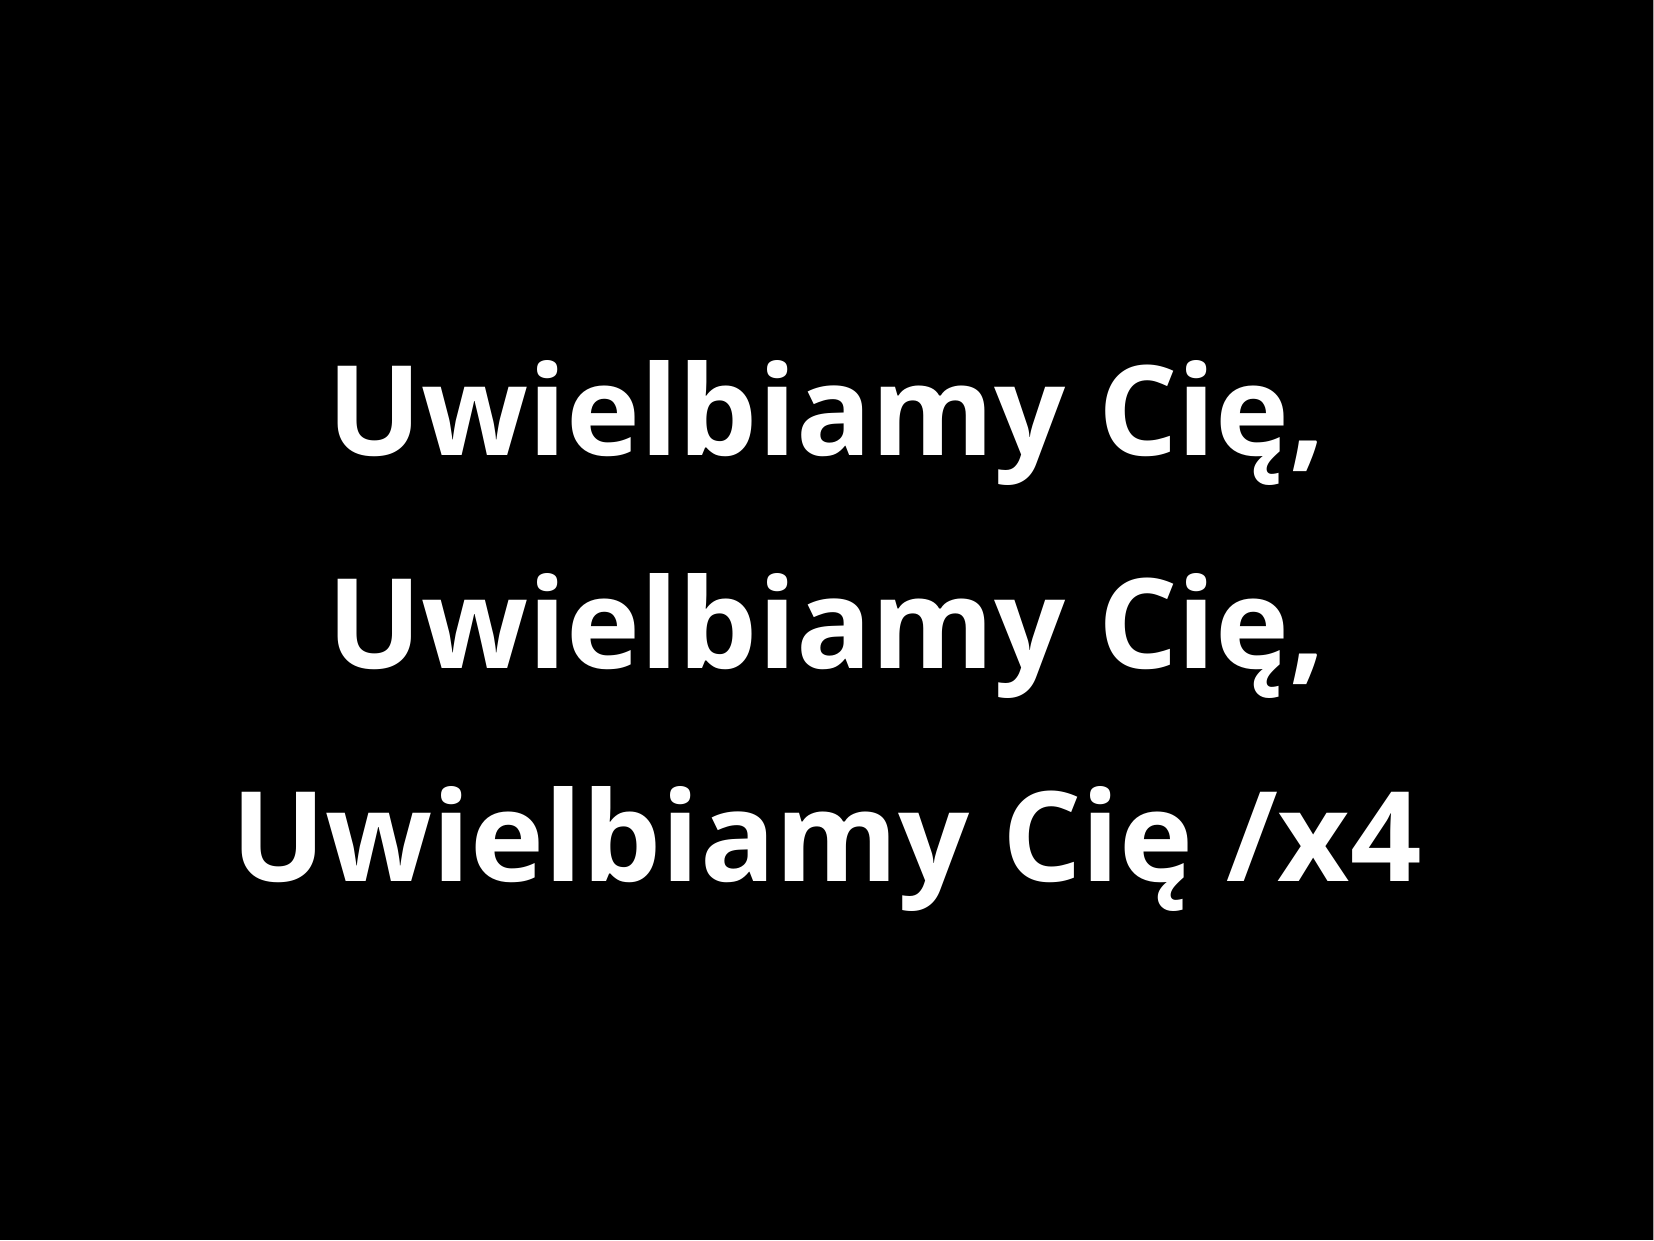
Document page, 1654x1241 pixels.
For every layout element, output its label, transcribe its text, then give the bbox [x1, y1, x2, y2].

title Uwielbiamy Cię, ppp Uwielbiamy Cię, ppp Uwielbiamy Cię /x4 [0, 0, 1654, 1241]
